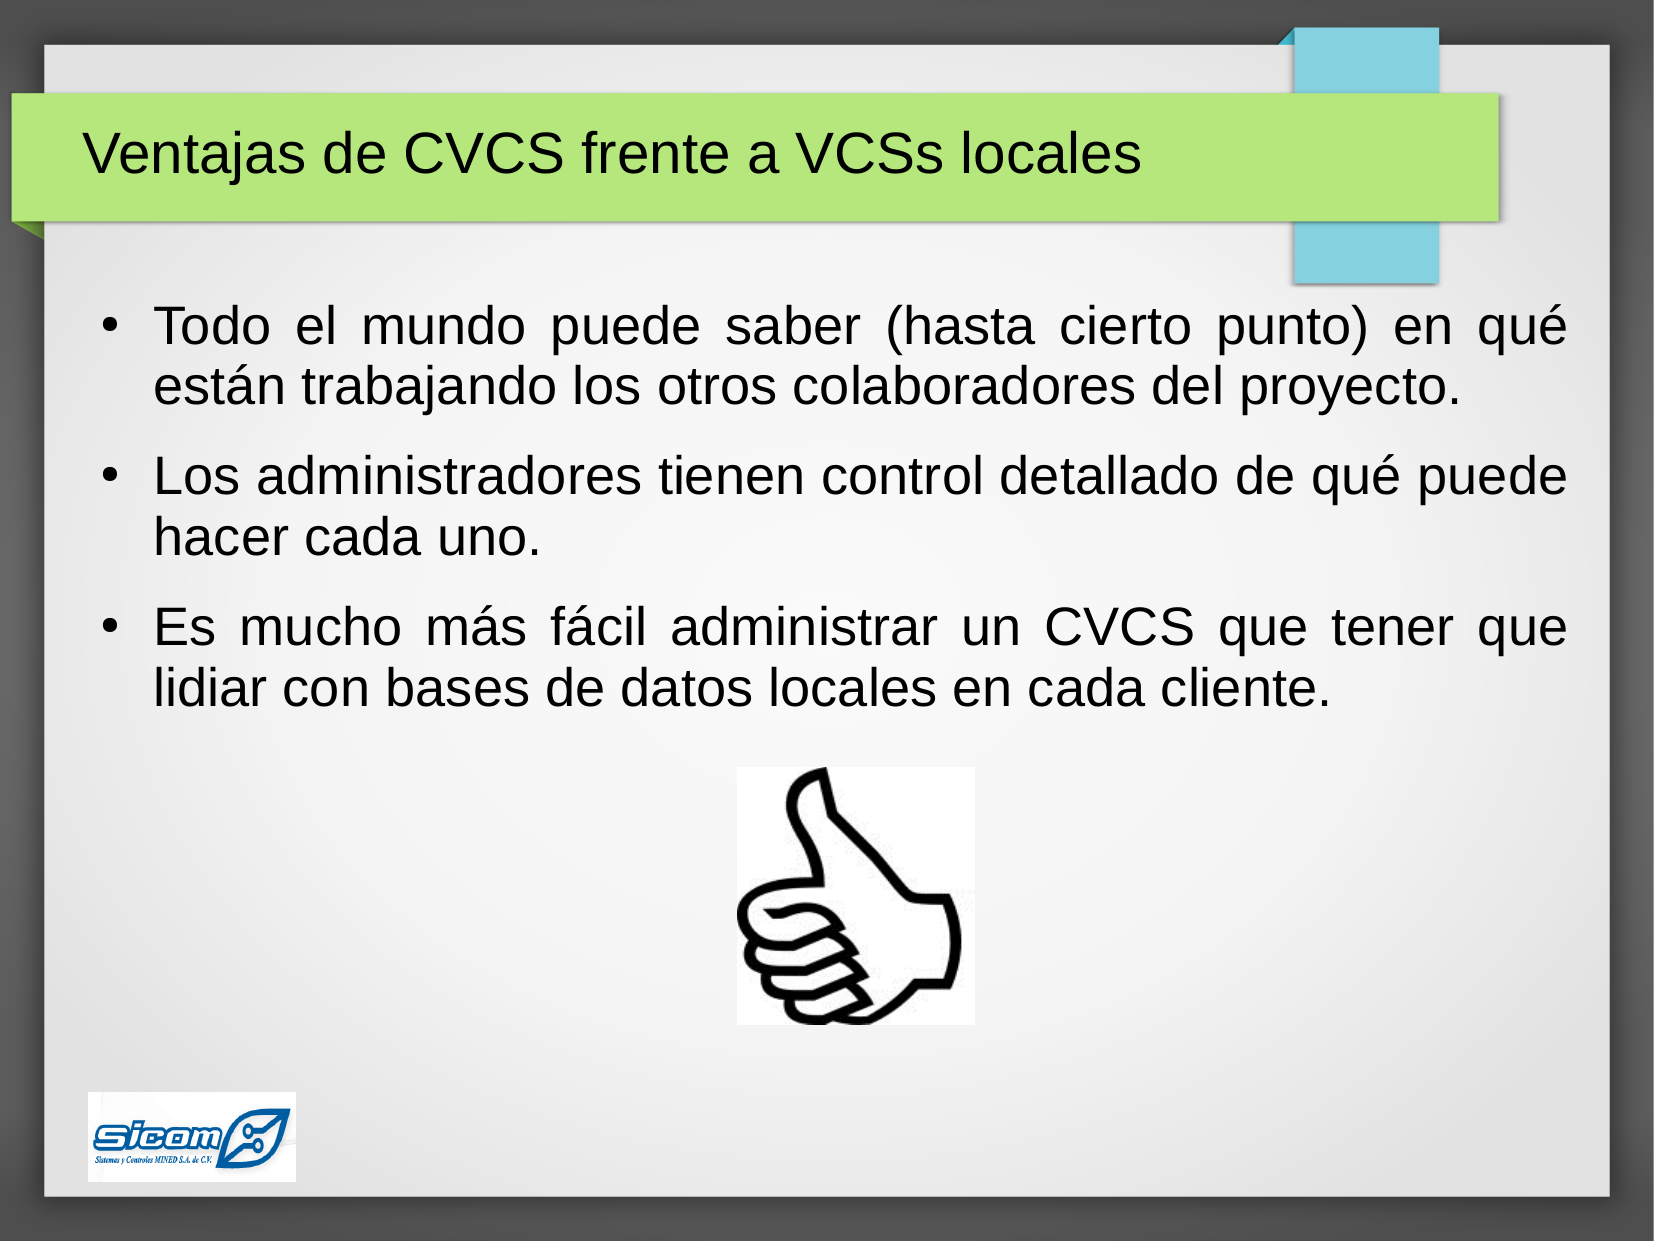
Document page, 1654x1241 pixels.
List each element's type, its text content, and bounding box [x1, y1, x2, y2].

list Todo el mundo puede saber (hasta cierto punto) en qué están trabajando los otros colaboradores del proyecto. Los administradores tienen control detallado de qué puede hacer cada uno. Es mucho más fácil administrar un CVCS que tener que lidiar con bases de datos locales en cada cliente. [82, 295, 1571, 1015]
picture [0, 0, 1654, 1241]
title Ventajas de CVCS frente a VCSs locales [82, 94, 1264, 213]
